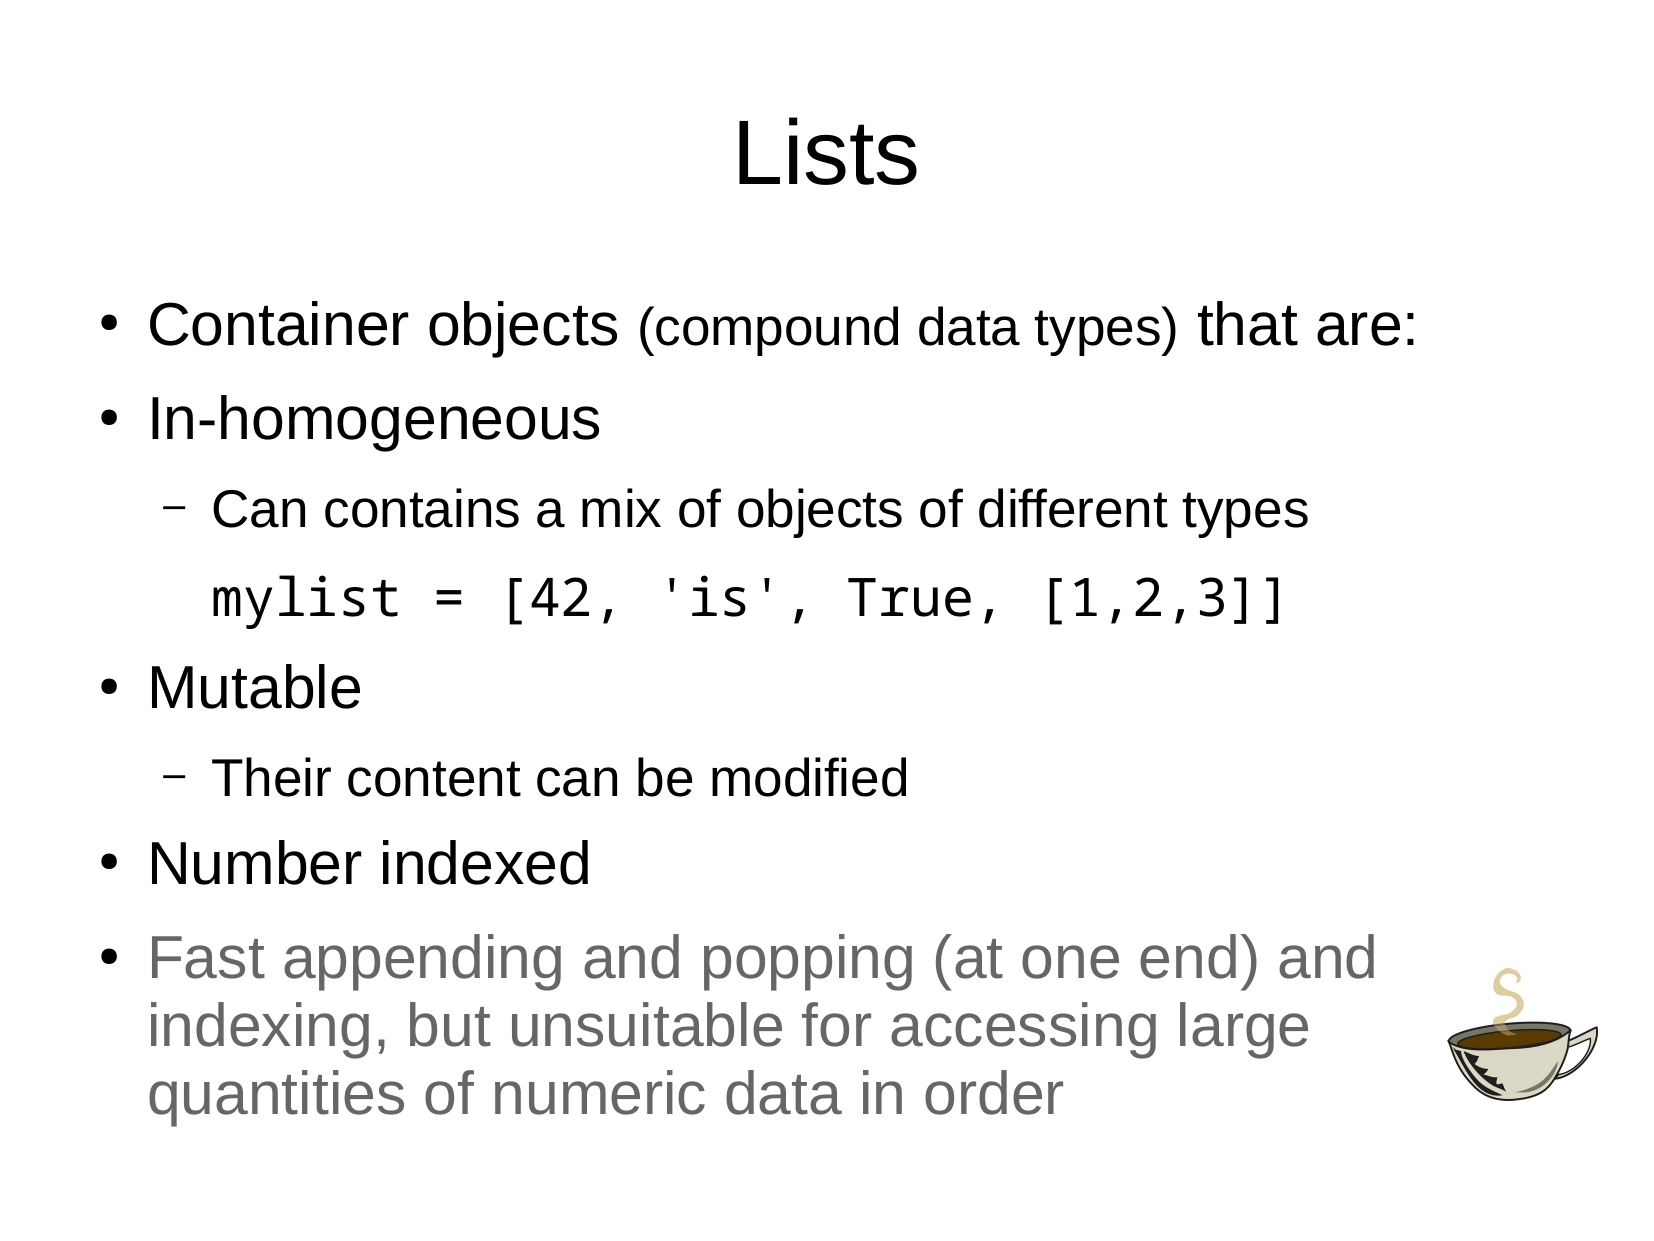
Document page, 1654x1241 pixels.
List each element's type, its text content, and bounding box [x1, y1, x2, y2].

title Lists [82, 49, 1571, 257]
picture [1447, 968, 1598, 1101]
list Container objects (compound data types) that are: In-homogeneous Can contains a mix of objects of different types mylist = [42, 'is', True, [1,2,3]] Mutable Their content can be modified Number indexed Fast appending and popping (at one end) and indexing, but unsuitable for accessing large quantities of numeric data in order [82, 290, 1571, 1134]
